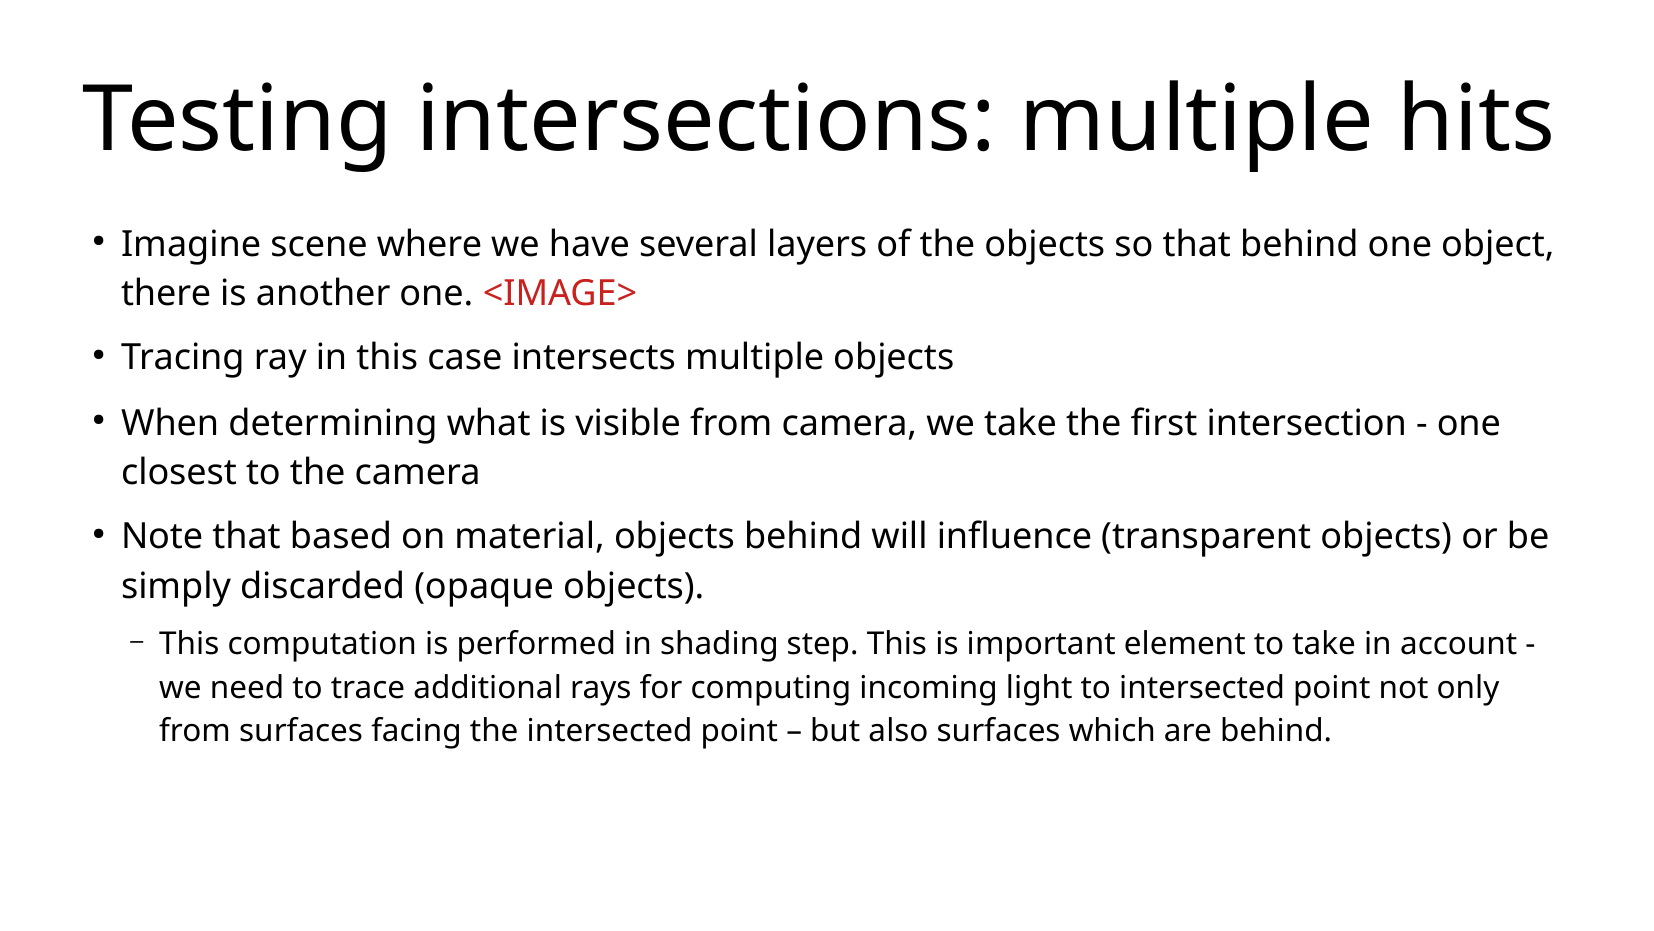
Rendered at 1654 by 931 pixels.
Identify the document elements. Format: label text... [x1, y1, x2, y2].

list Imagine scene where we have several layers of the objects so that behind one object, there is another one. <IMAGE> Tracing ray in this case intersects multiple objects When determining what is visible from camera, we take the first intersection - one closest to the camera Note that based on material, objects behind will influence (transparent objects) or be simply discarded (opaque objects). This computation is performed in shading step. This is important element to take in account - we need to trace additional rays for computing incoming light to intersected point not only from surfaces facing the intersected point – but also surfaces which are behind. [82, 217, 1571, 758]
title Testing intersections: multiple hits [82, 37, 1571, 193]
